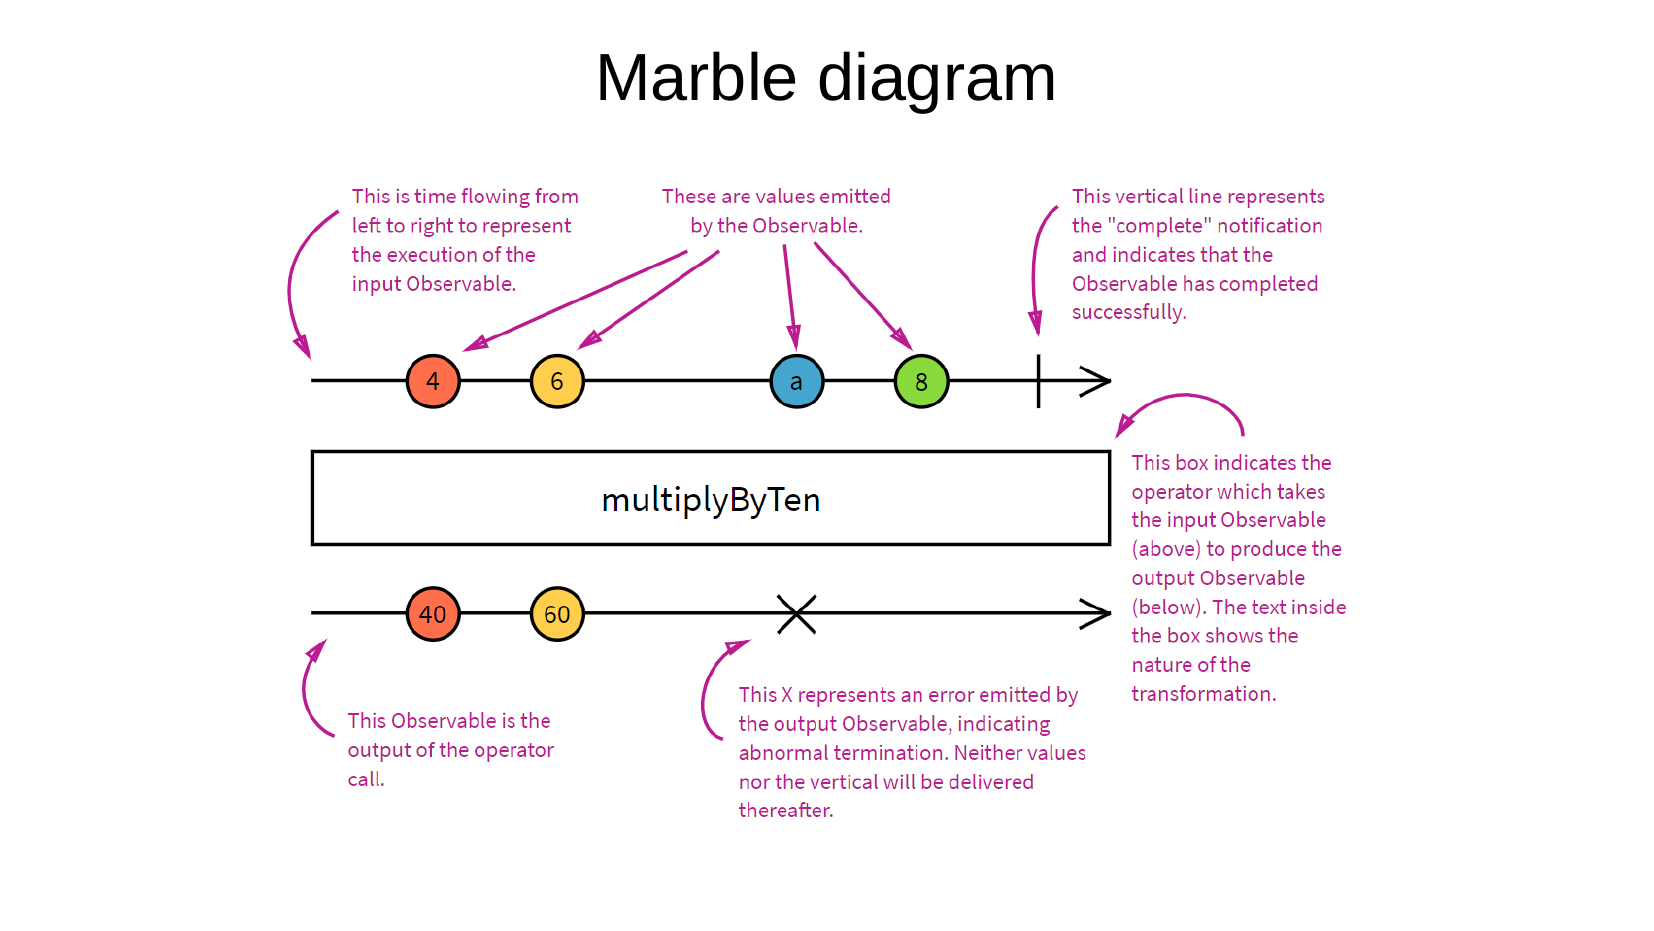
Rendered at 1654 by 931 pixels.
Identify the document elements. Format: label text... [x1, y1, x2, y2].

picture [277, 164, 1388, 847]
title Marble diagram [82, 37, 1571, 119]
